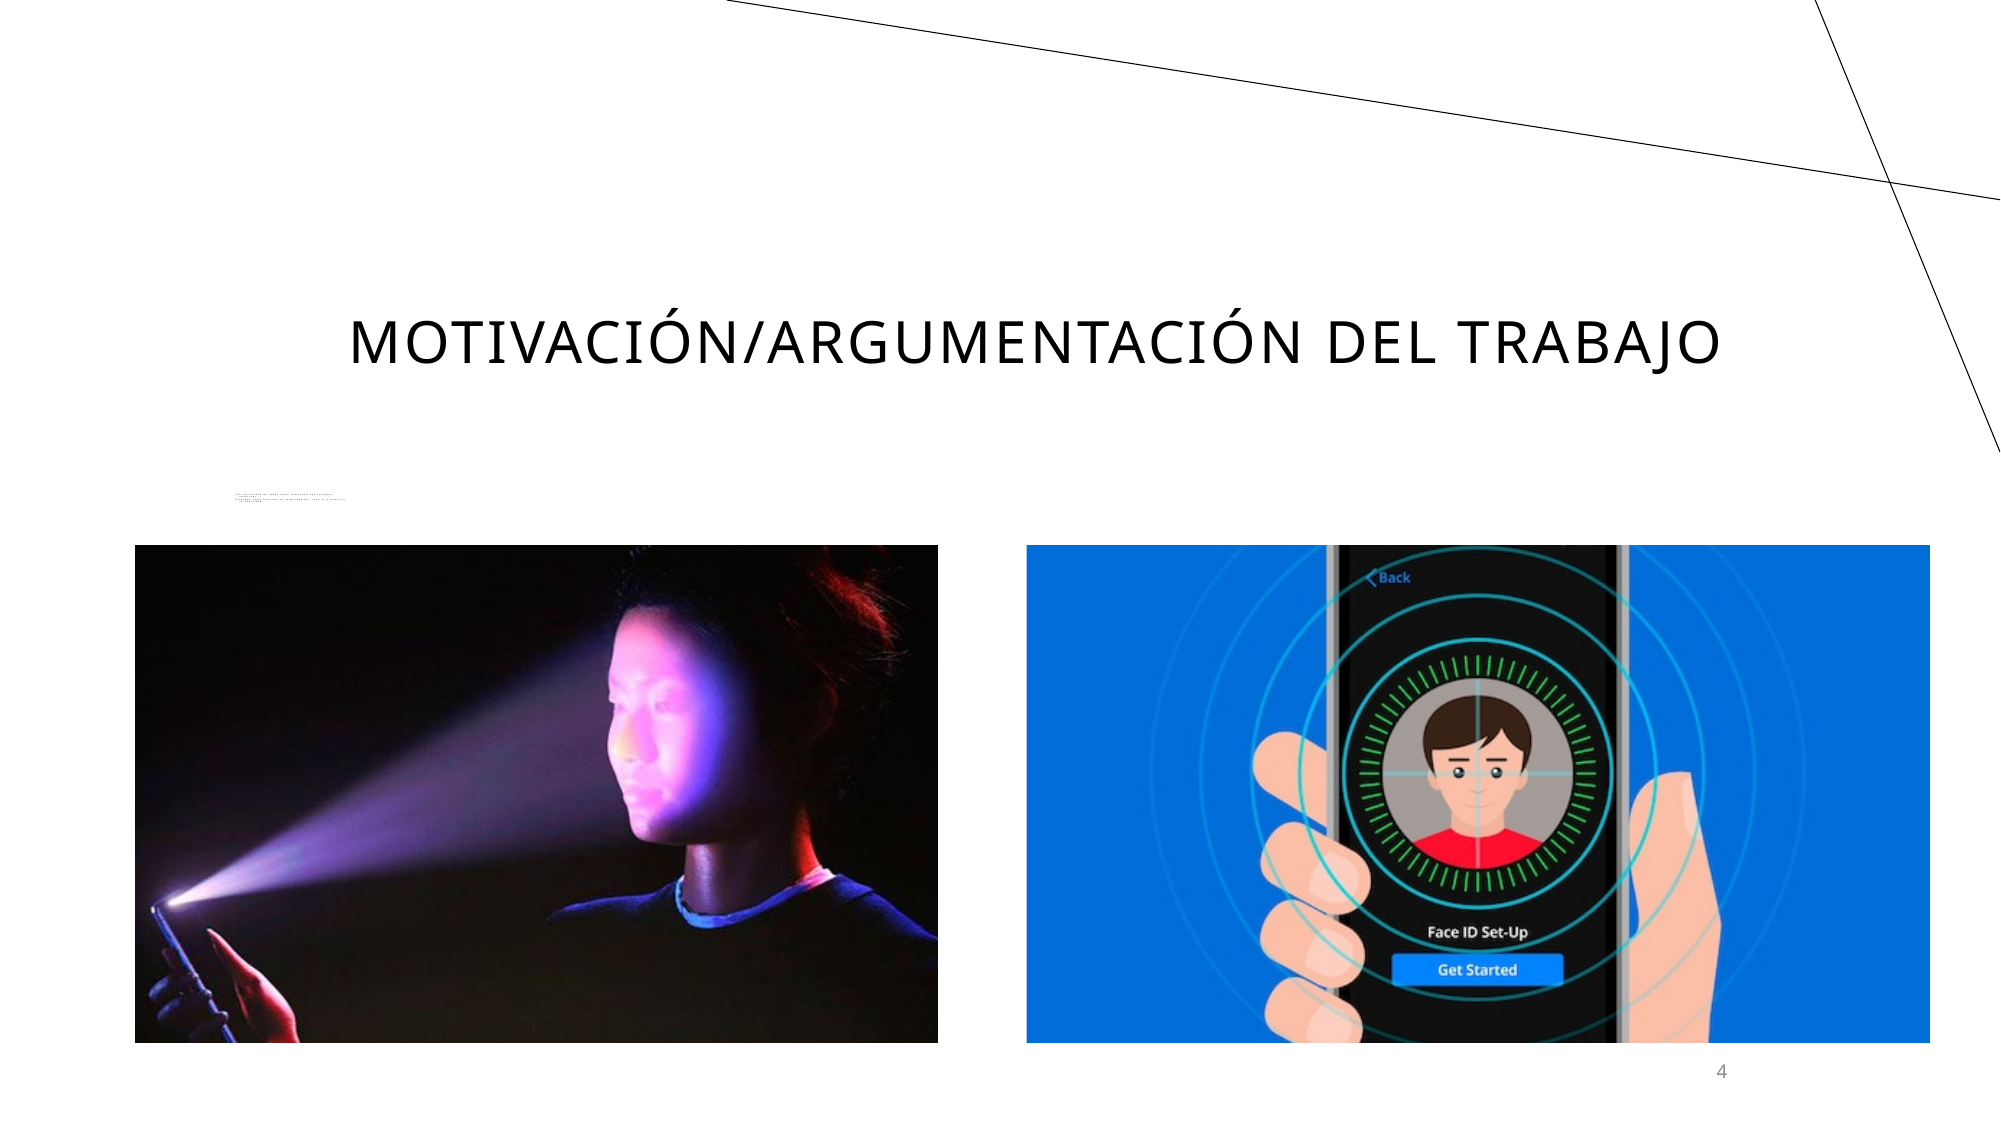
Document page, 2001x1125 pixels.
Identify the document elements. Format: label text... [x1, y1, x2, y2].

picture [1026, 545, 1930, 1043]
picture [135, 545, 938, 1043]
title Motivación/argumentación del trabajo [121, 140, 1754, 203]
list La curiosidad de saber cómo funcionan aplicaciones conocidas. Enteder cómo funciona la seguridad por rostros y analizar su fiabilidad [93, 314, 1782, 443]
slide_number 4 [1701, 1042, 1864, 1103]
